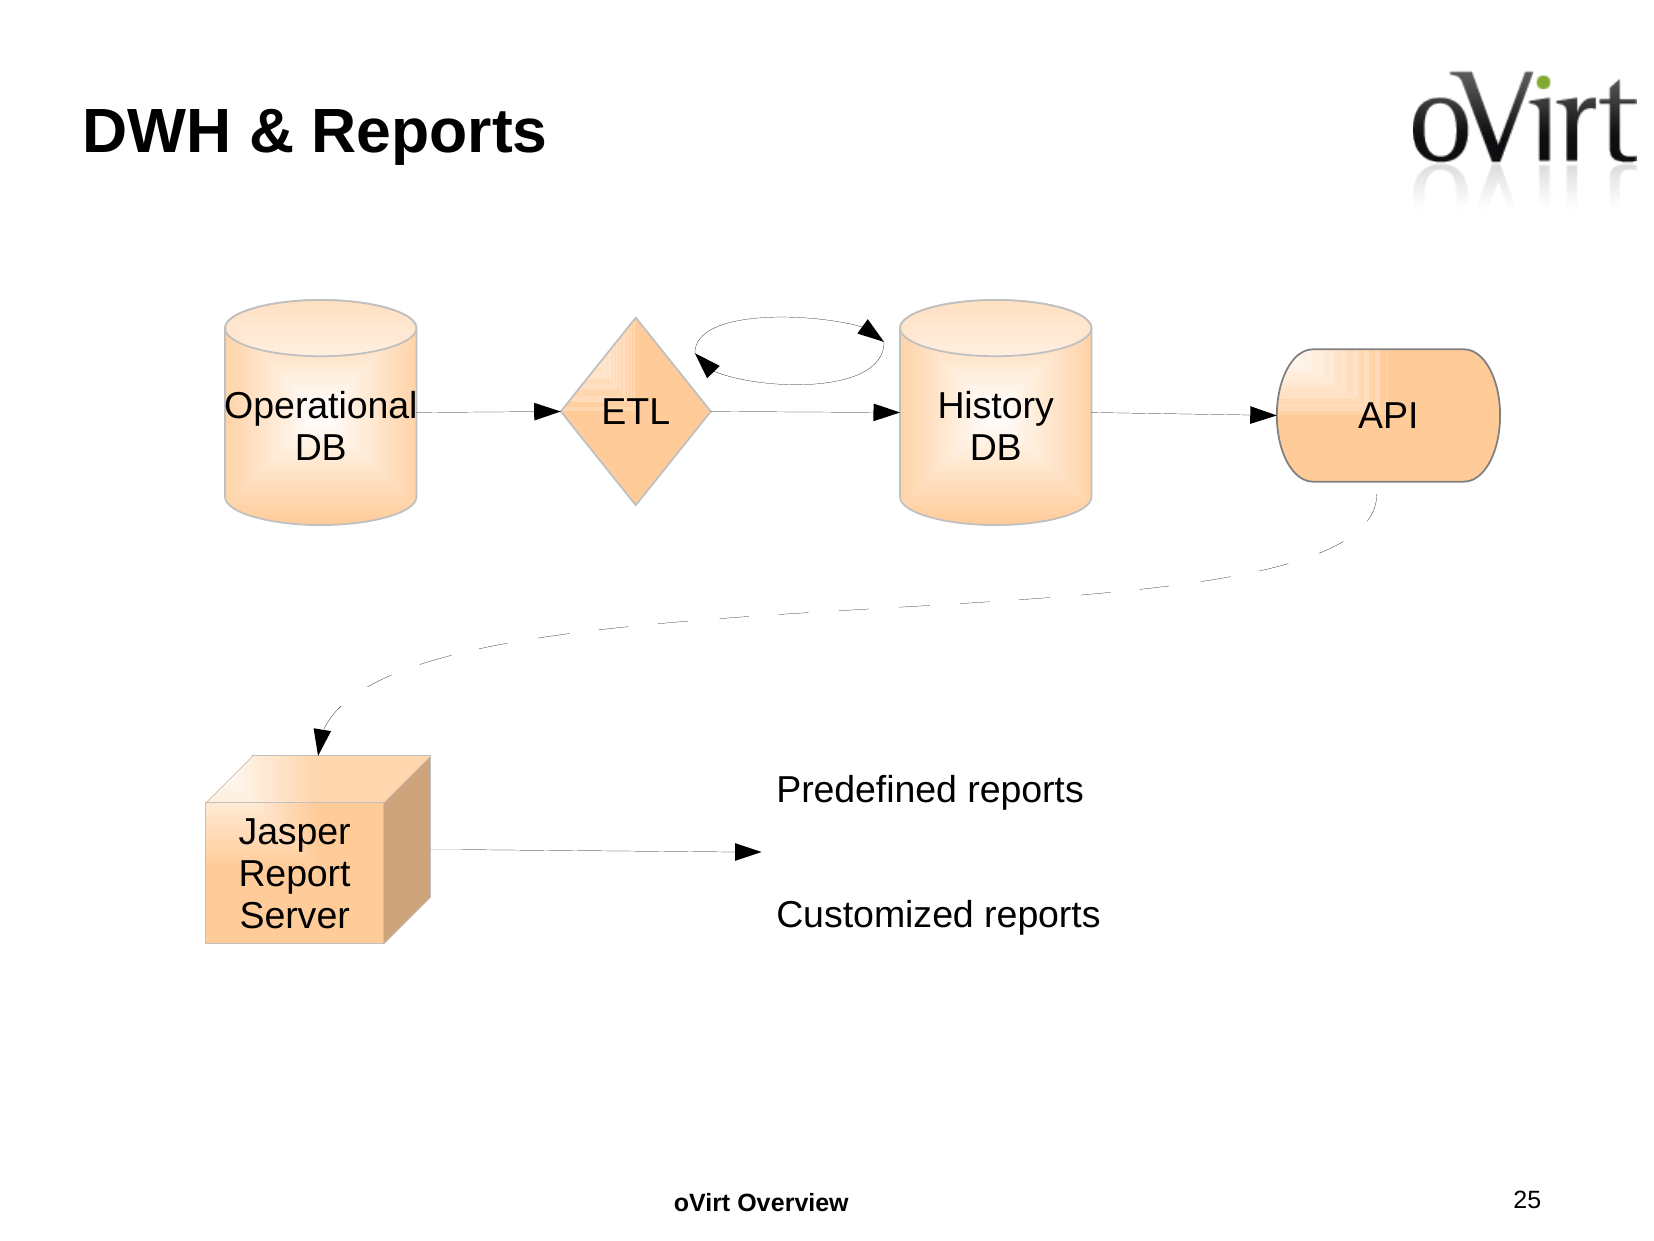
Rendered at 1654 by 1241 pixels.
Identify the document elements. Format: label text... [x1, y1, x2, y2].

text_box API [1276, 349, 1501, 482]
text_box Predefined reports Customized reports [761, 760, 1137, 944]
text_box History DB [900, 331, 1092, 526]
picture [1571, 63, 1637, 212]
text_box Operational DB [225, 331, 417, 526]
text_box ETL [561, 317, 711, 506]
text_box Jasper Report Server [205, 803, 383, 944]
title DWH & Reports [82, 37, 1571, 226]
